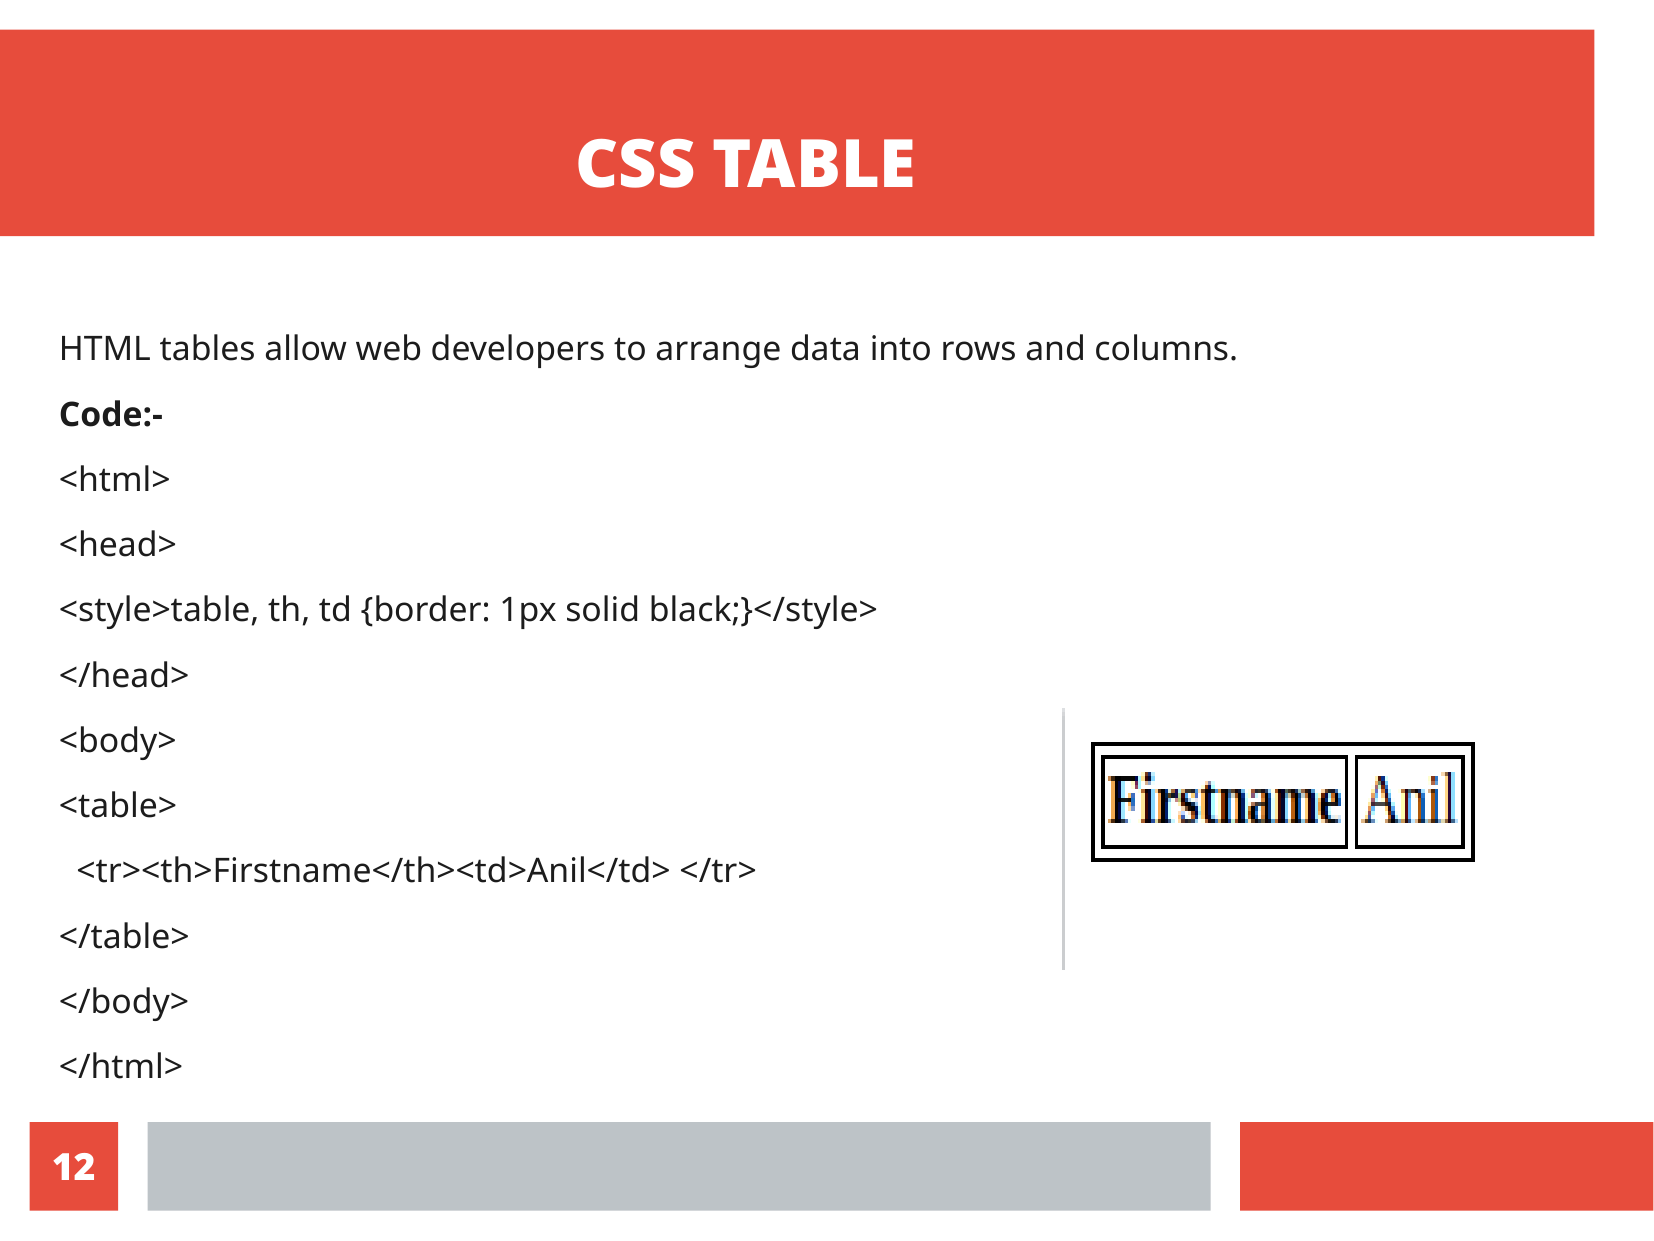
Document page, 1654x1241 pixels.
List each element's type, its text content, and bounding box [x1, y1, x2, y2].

picture [1062, 708, 1595, 970]
list HTML tables allow web developers to arrange data into rows and columns. Code:- <html> <head> <style>table, th, td {border: 1px solid black;}</style> </head> <body> <table> <tr><th>Firstname</th><td>Anil</td> </tr> </table> </body> </html> [59, 324, 1565, 1093]
title CSS TABLE [59, 59, 1595, 207]
